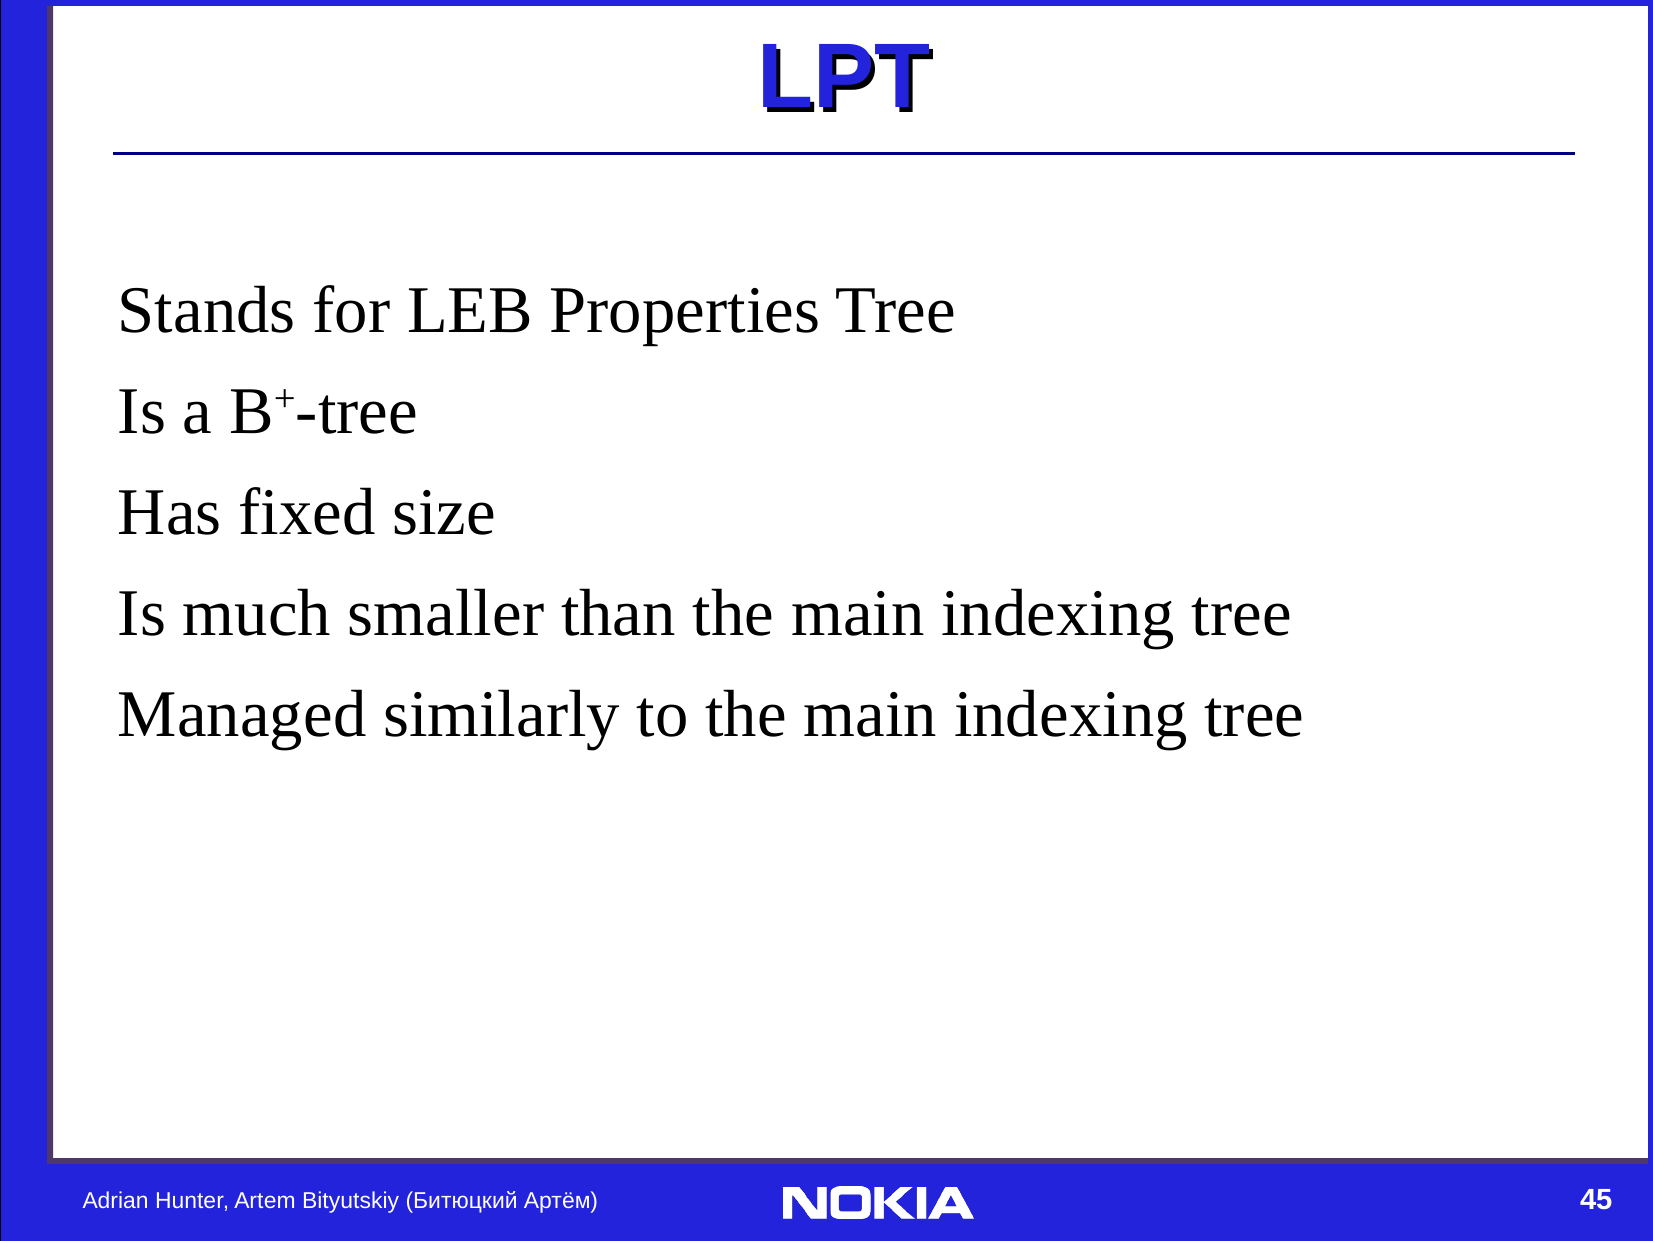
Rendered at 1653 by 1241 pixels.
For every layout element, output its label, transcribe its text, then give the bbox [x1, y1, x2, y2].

picture [783, 1186, 974, 1219]
title LPT [100, 2, 1588, 151]
list Stands for LEB Properties Tree Is a B+-tree Has fixed size Is much smaller than the main indexing tree Managed similarly to the main indexing tree [100, 272, 1588, 826]
